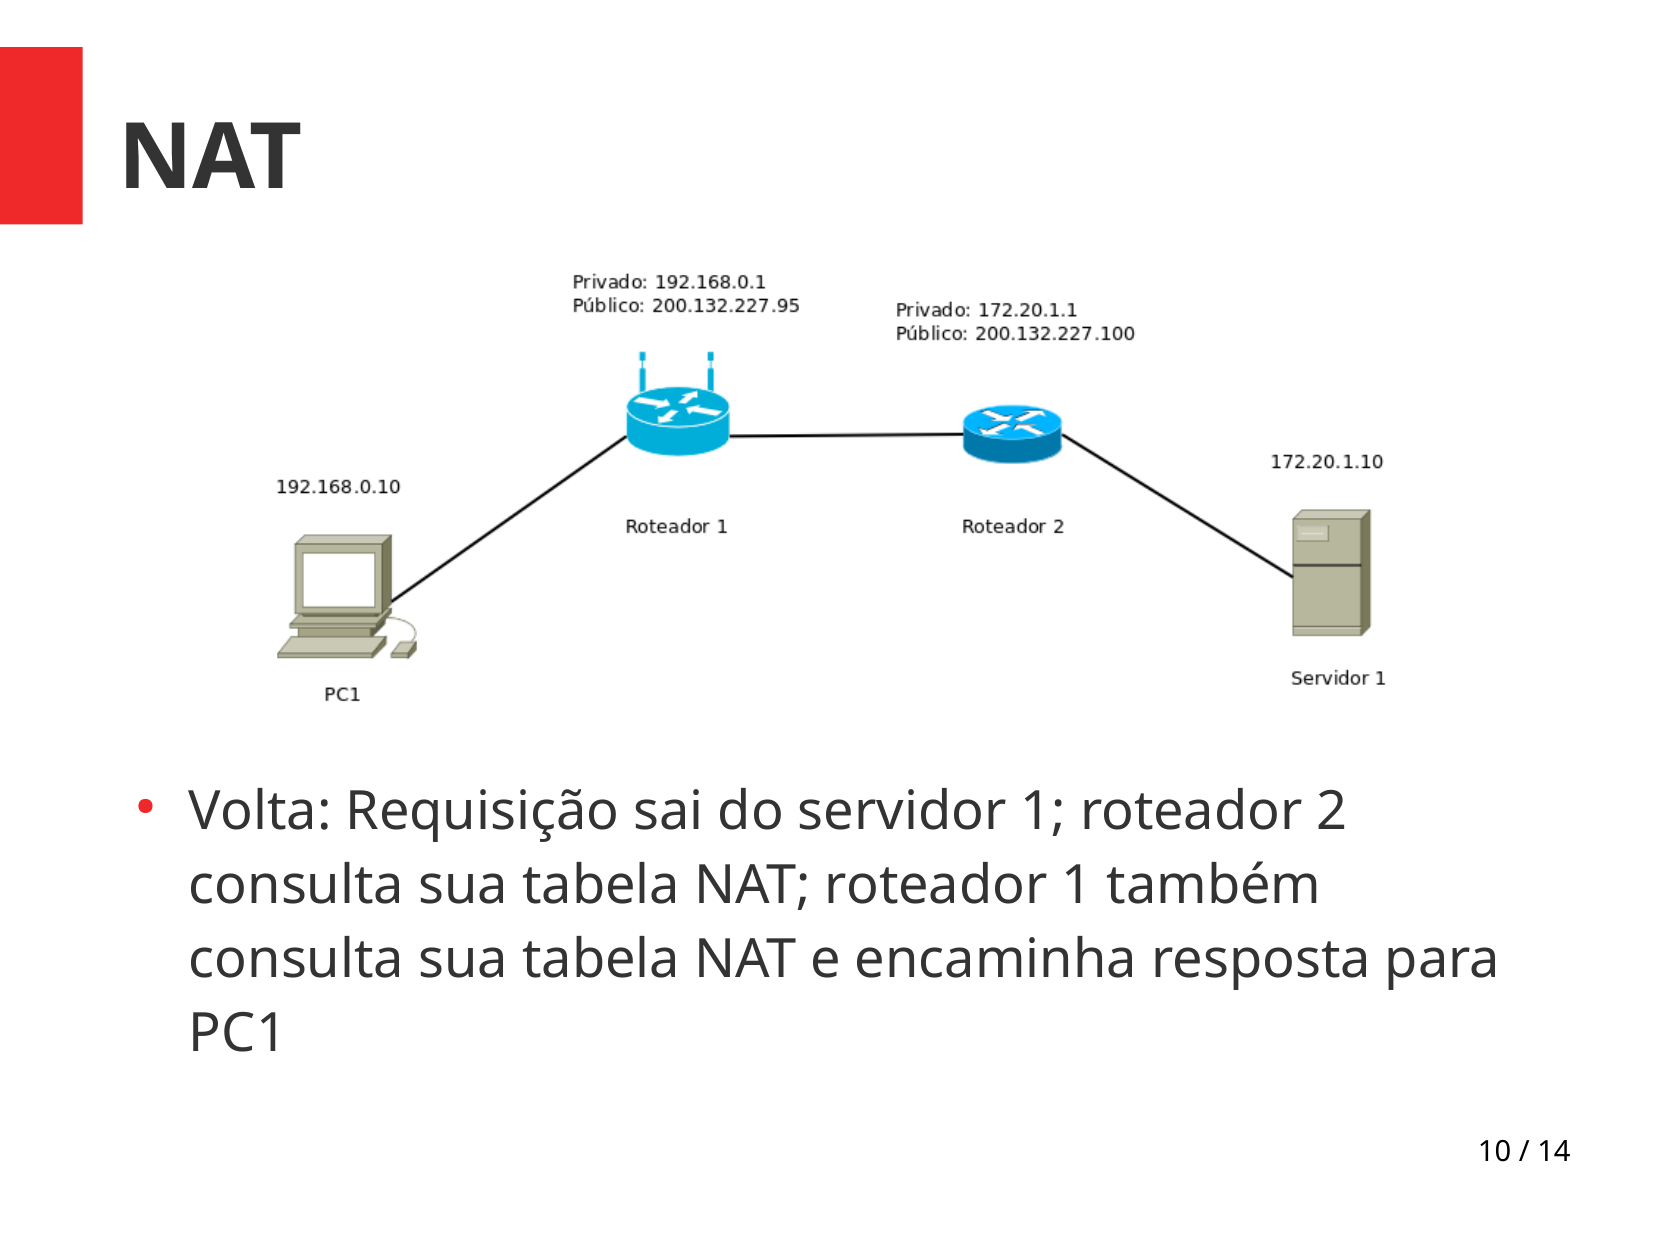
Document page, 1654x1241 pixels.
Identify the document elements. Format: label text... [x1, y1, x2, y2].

picture [276, 271, 1394, 707]
title NAT [118, 49, 1571, 257]
list Volta: Requisição sai do servidor 1; roteador 2 consulta sua tabela NAT; roteador 1 também consulta sua tabela NAT e encaminha resposta para PC1 [118, 771, 1536, 1032]
